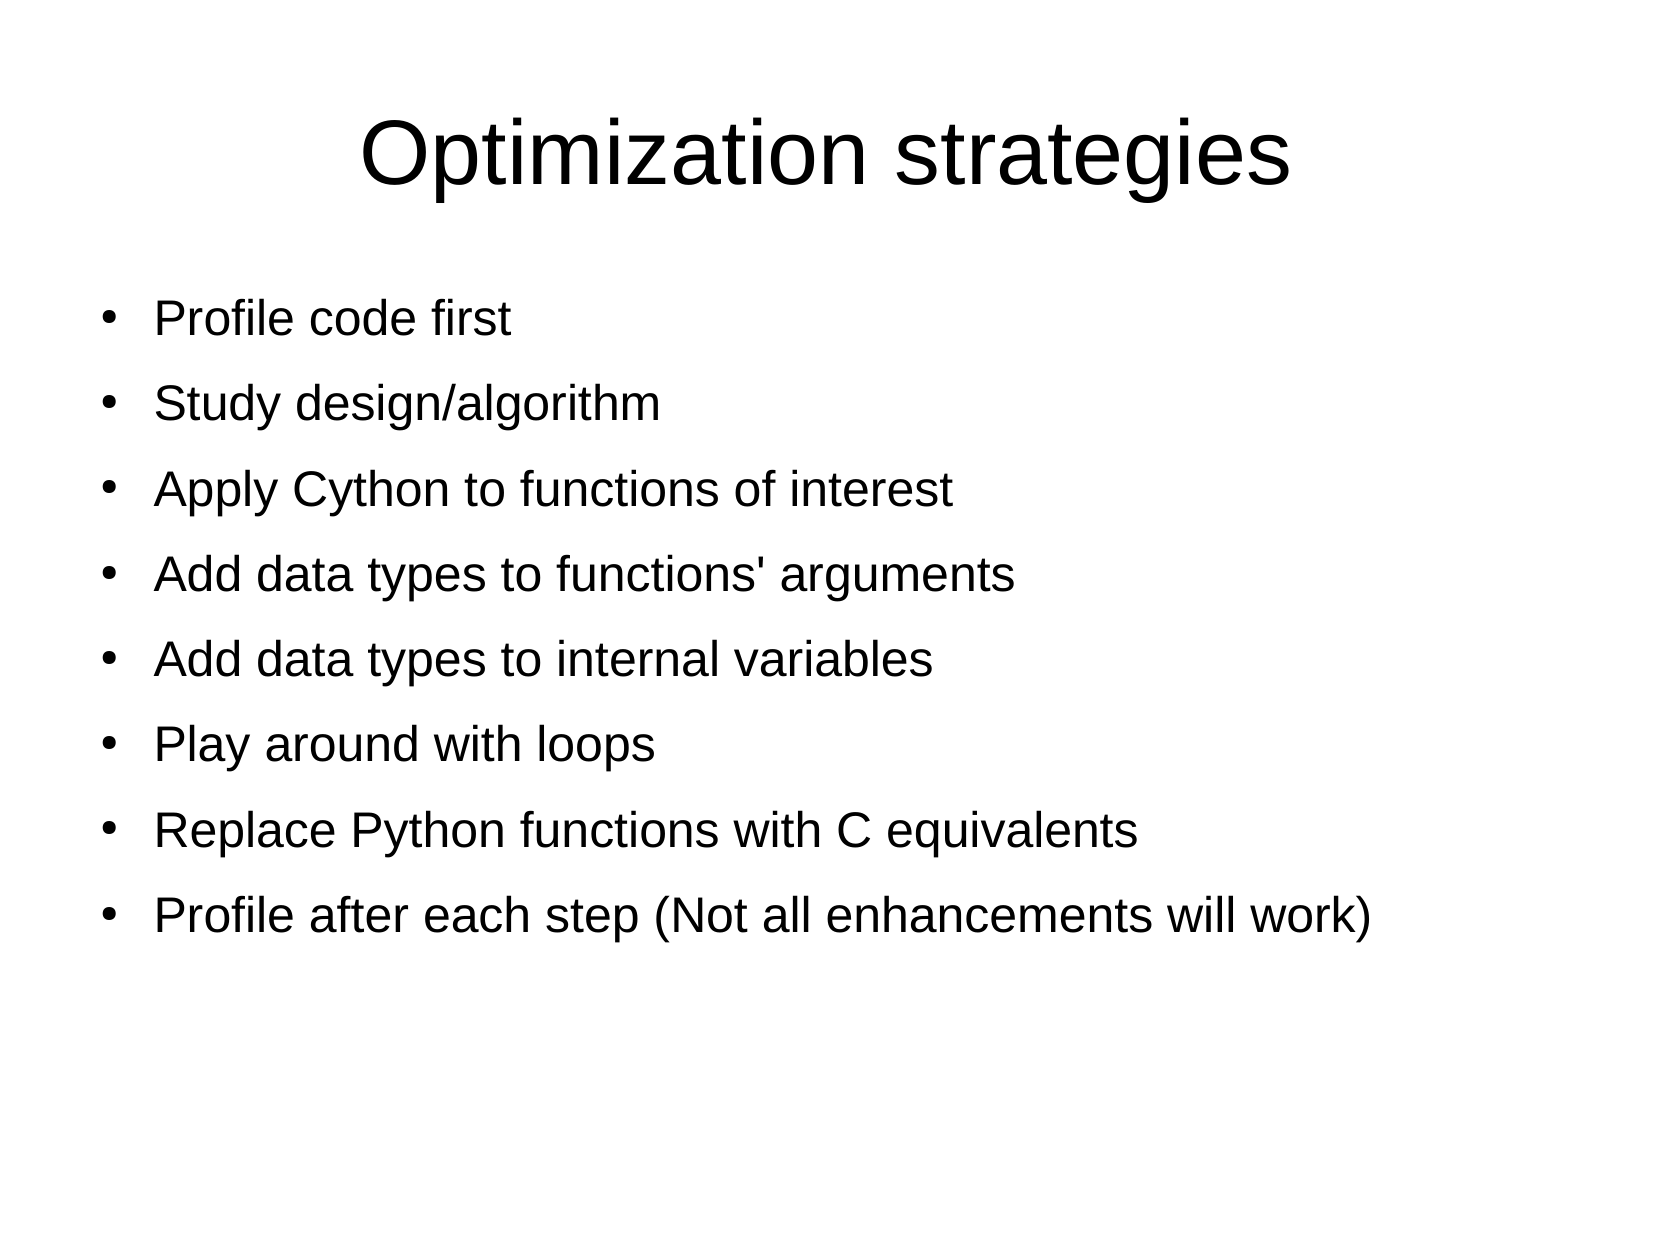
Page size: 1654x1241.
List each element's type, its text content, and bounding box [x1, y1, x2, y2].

list Profile code first Study design/algorithm Apply Cython to functions of interest Add data types to functions' arguments Add data types to internal variables Play around with loops Replace Python functions with C equivalents Profile after each step (Not all enhancements will work) [82, 290, 1571, 1109]
title Optimization strategies [82, 49, 1571, 257]
